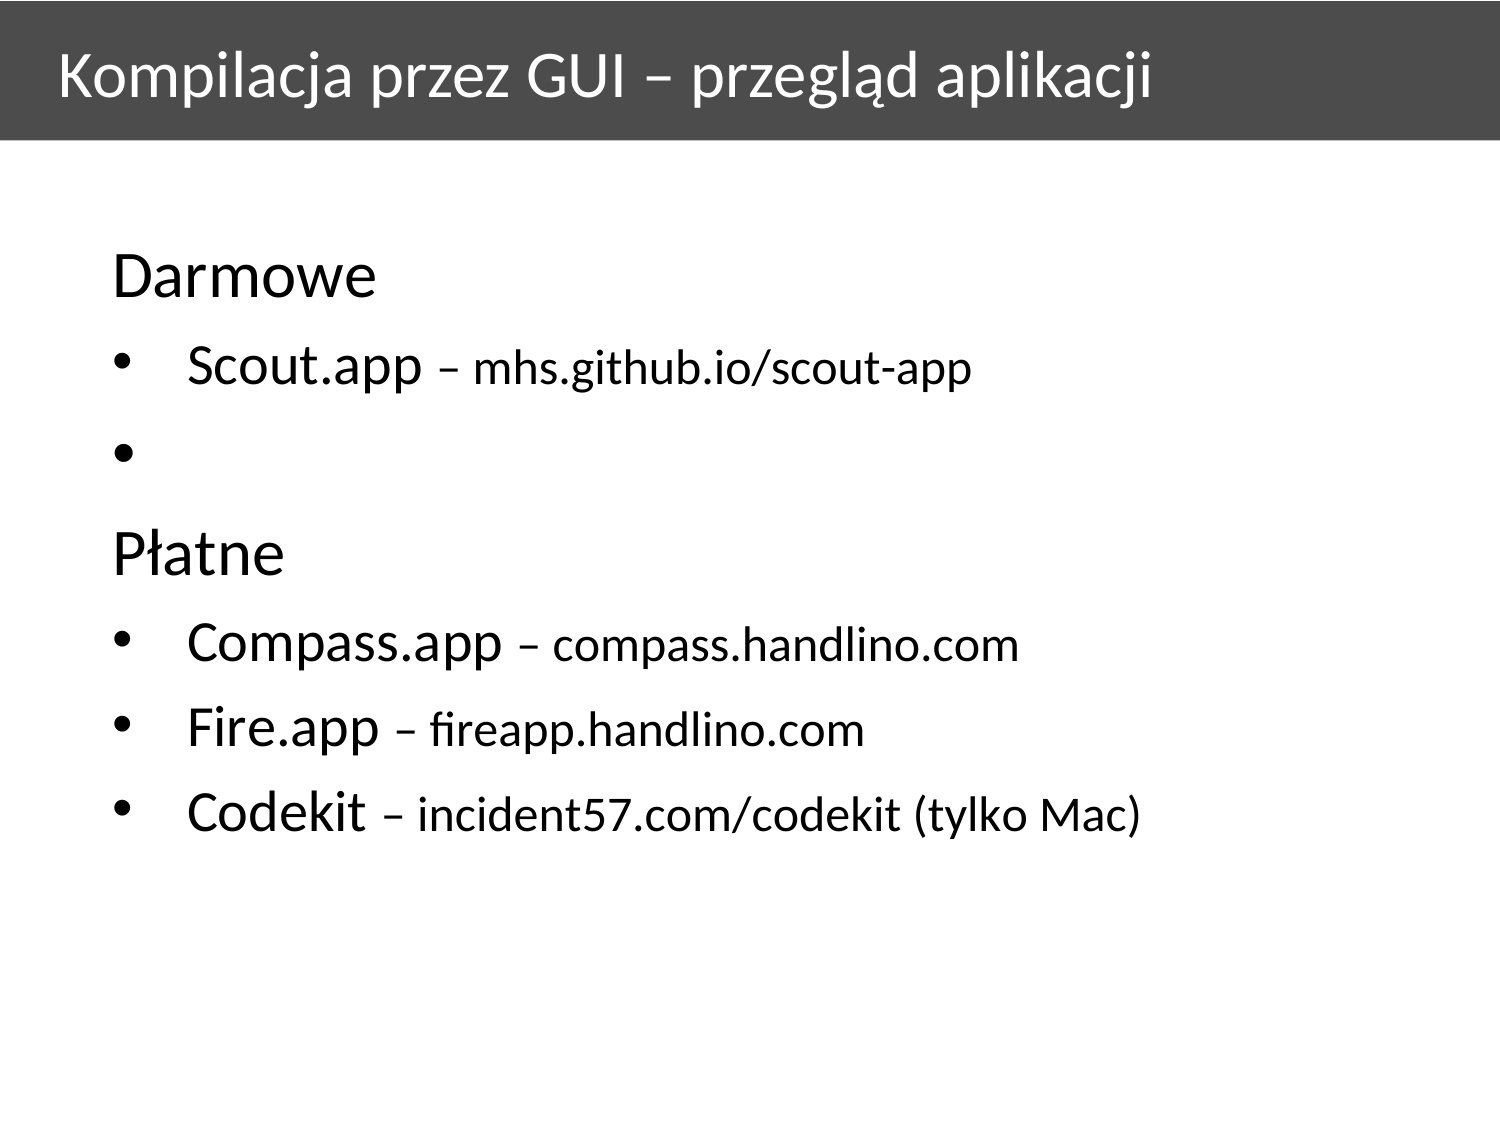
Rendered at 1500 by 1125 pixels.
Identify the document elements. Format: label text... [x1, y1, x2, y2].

text_box Kompilacja przez GUI – przegląd aplikacji [0, 1, 1500, 140]
subtitle Darmowe Scout.app – mhs.github.io/scout-app Płatne Compass.app – compass.handlino.com Fire.app – fireapp.handlino.com Codekit – incident57.com/codekit (tylko Mac) [0, 142, 1495, 876]
